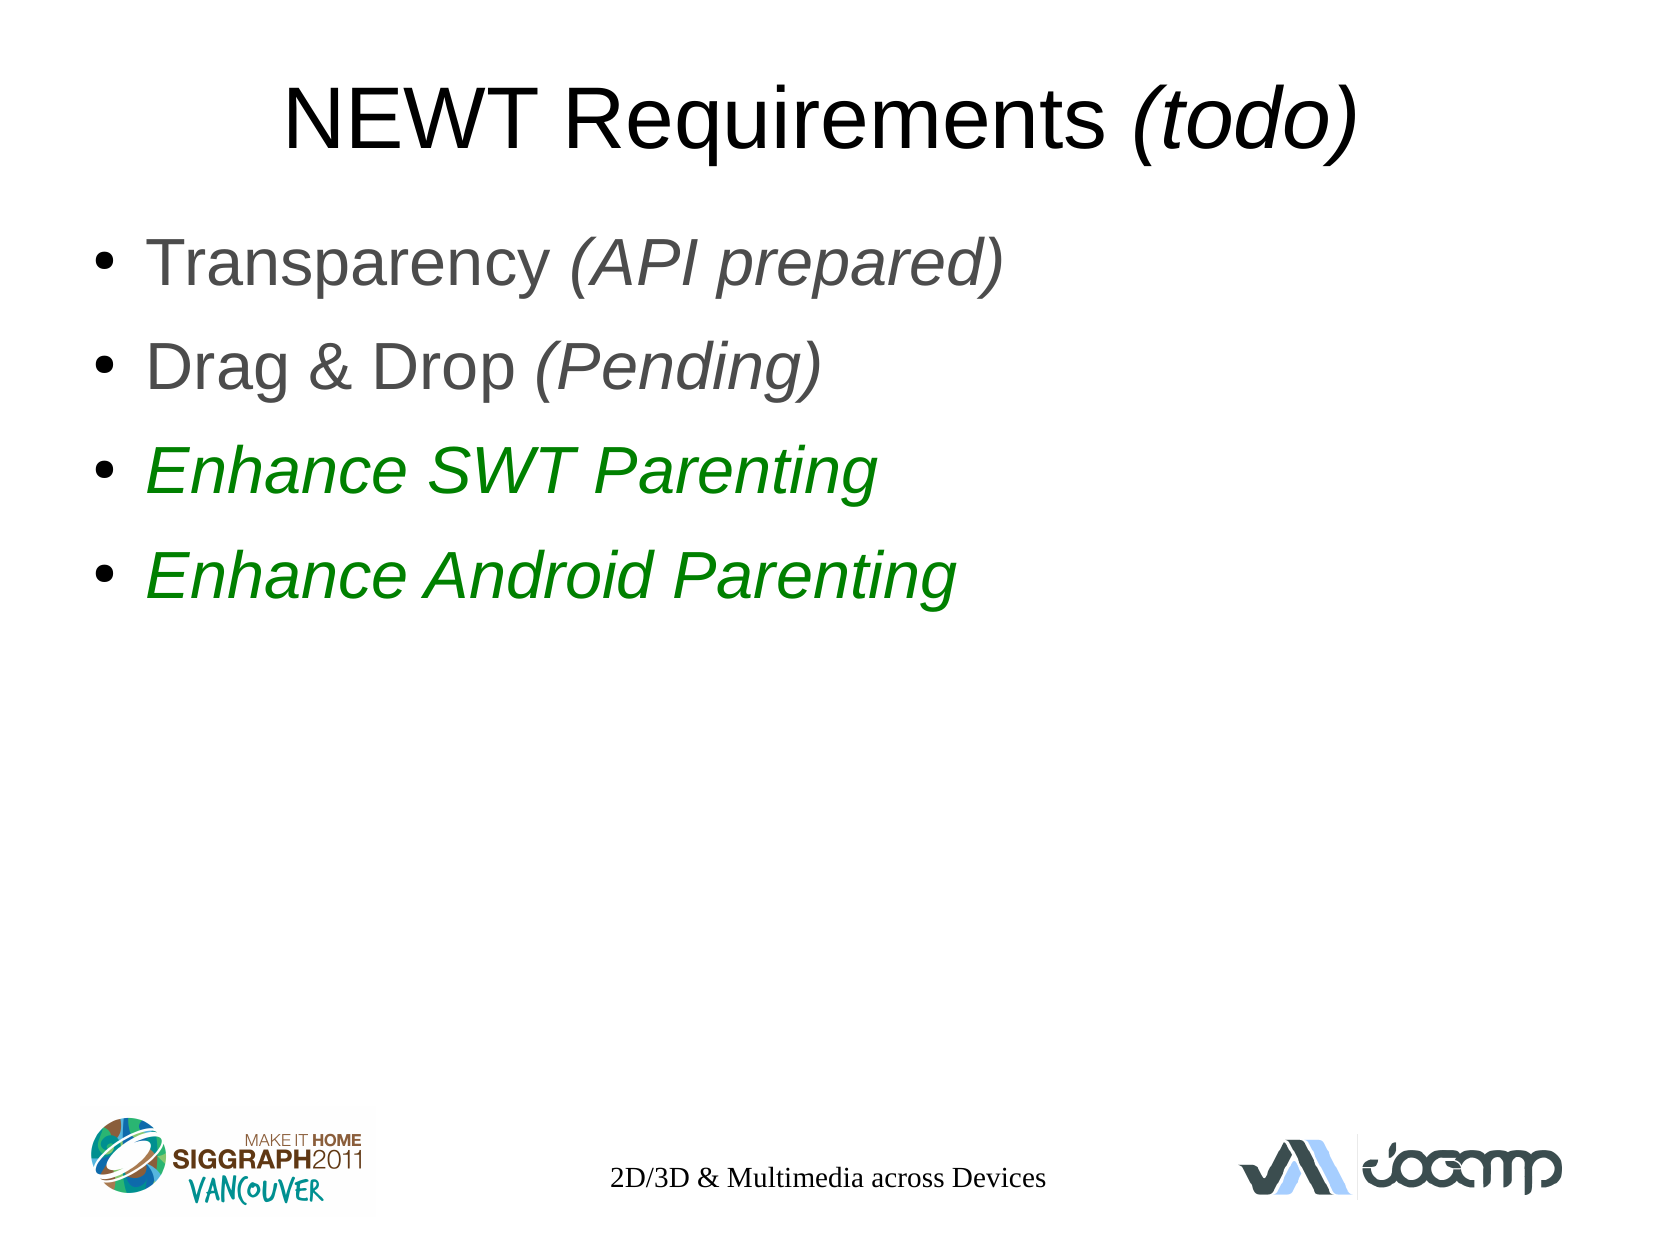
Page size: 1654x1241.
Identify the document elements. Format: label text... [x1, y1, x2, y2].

title NEWT Requirements (todo) [68, 56, 1576, 181]
picture [1237, 1134, 1562, 1200]
picture [80, 1106, 376, 1217]
list Transparency (API prepared) Drag & Drop (Pending) Enhance SWT Parenting Enhance Android Parenting [75, 225, 1571, 1044]
